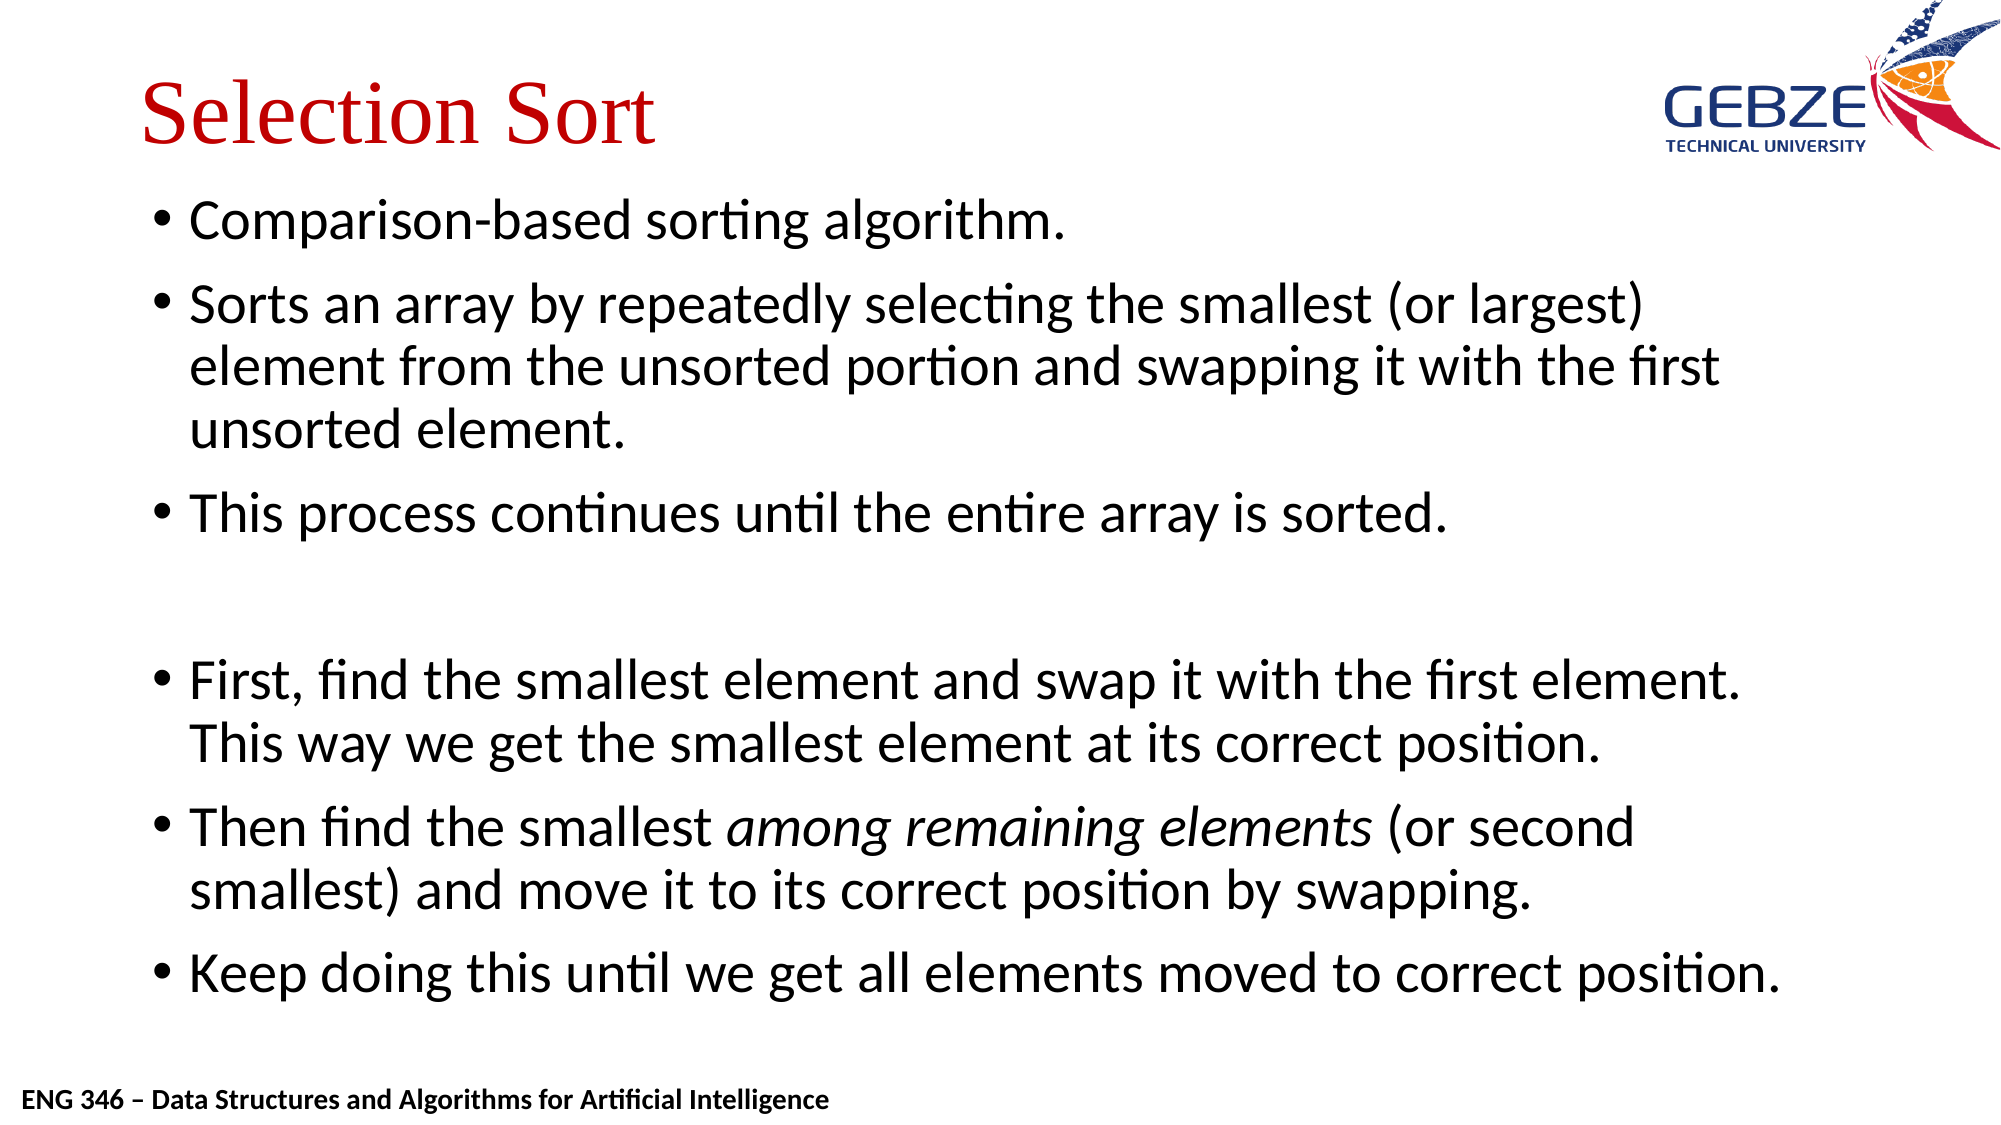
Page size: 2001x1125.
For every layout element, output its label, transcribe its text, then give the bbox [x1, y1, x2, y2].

title Selection Sort [137, 17, 1863, 181]
list Comparison-based sorting algorithm. Sorts an array by repeatedly selecting the smallest (or largest) element from the unsorted portion and swapping it with the first unsorted element. This process continues until the entire array is sorted. First, find the smallest element and swap it with the first element. This way we get the smallest element at its correct position. Then find the smallest among remaining elements (or second smallest) and move it to its correct position by swapping. Keep doing this until we get all elements moved to correct position. [137, 181, 1863, 1014]
picture [1665, 0, 2001, 152]
